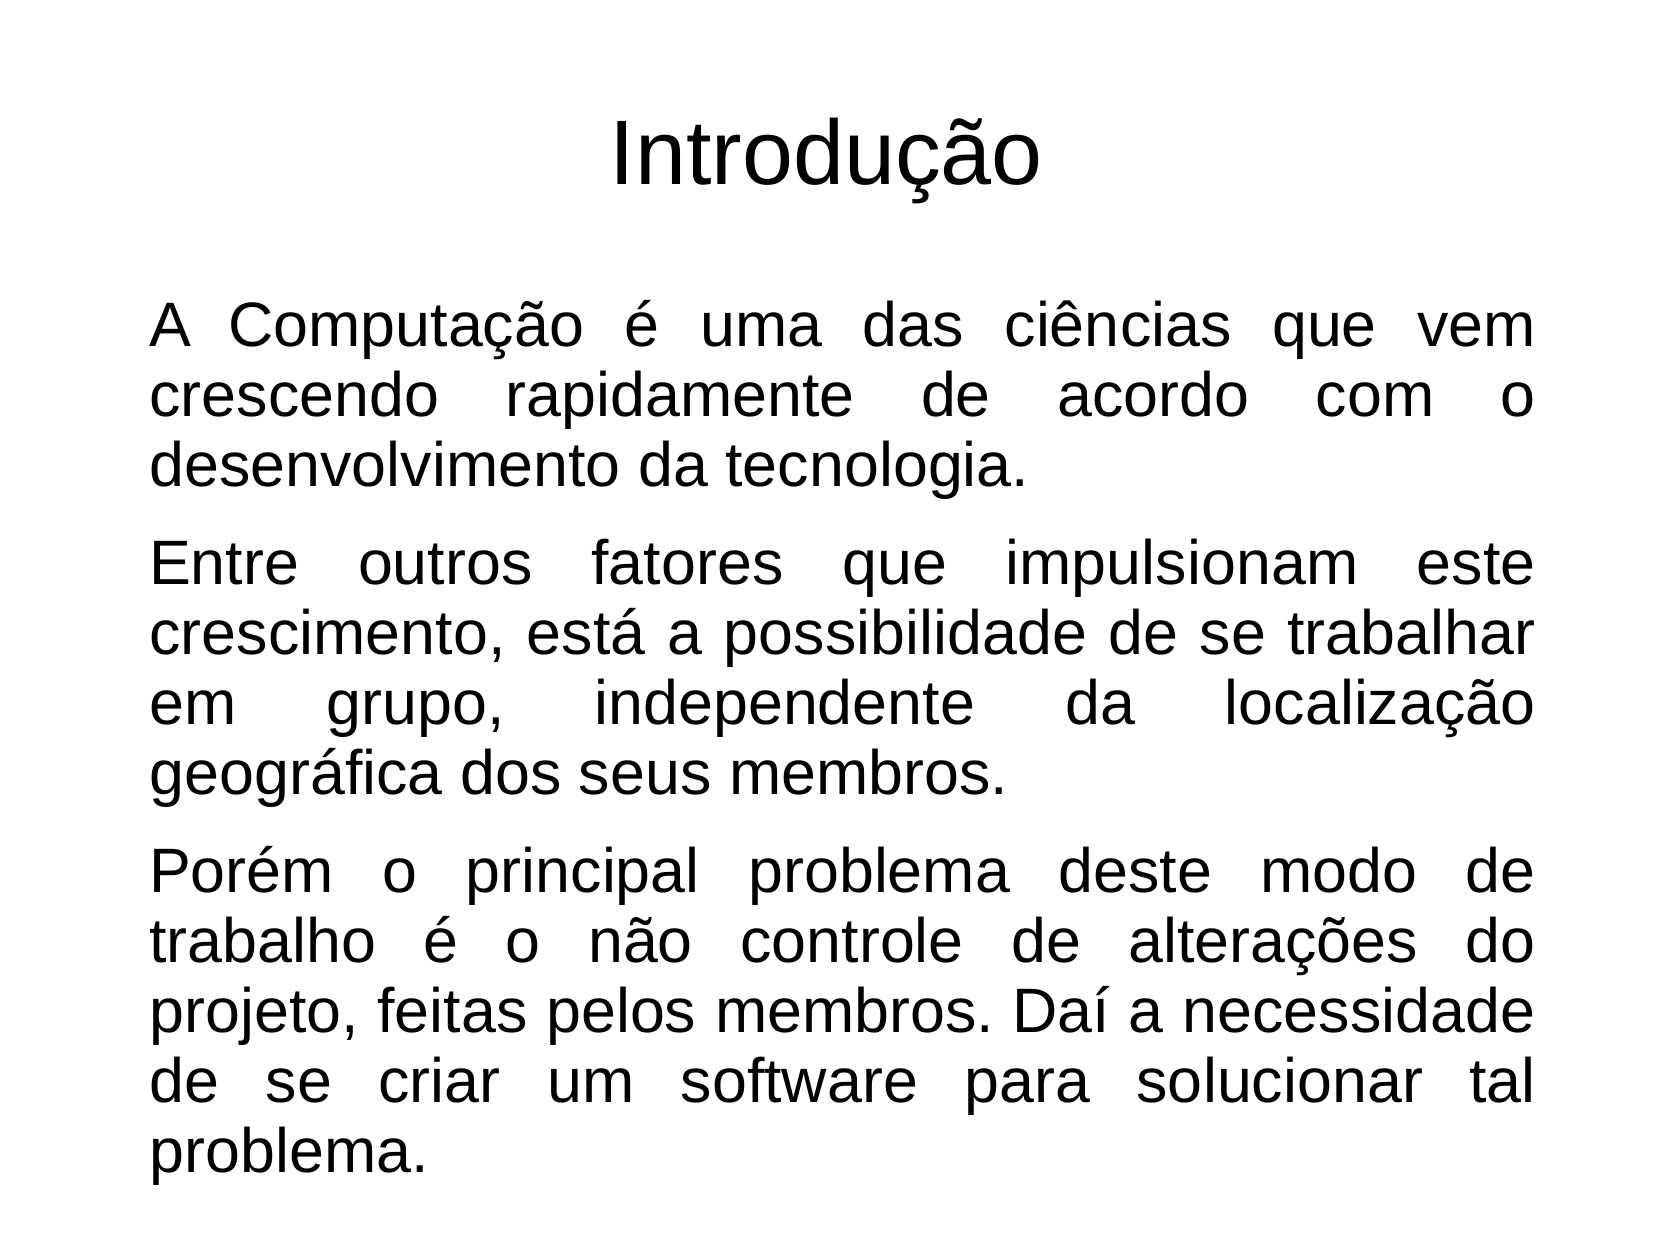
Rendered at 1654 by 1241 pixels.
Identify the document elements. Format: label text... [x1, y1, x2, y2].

list A Computação é uma das ciências que vem crescendo rapidamente de acordo com o desenvolvimento da tecnologia. Entre outros fatores que impulsionam este crescimento, está a possibilidade de se trabalhar em grupo, independente da localização geográfica dos seus membros. Porém o principal problema deste modo de trabalho é o não controle de alterações do projeto, feitas pelos membros. Daí a necessidade de se criar um software para solucionar tal problema. [82, 290, 1538, 1193]
title Introdução [82, 49, 1571, 257]
